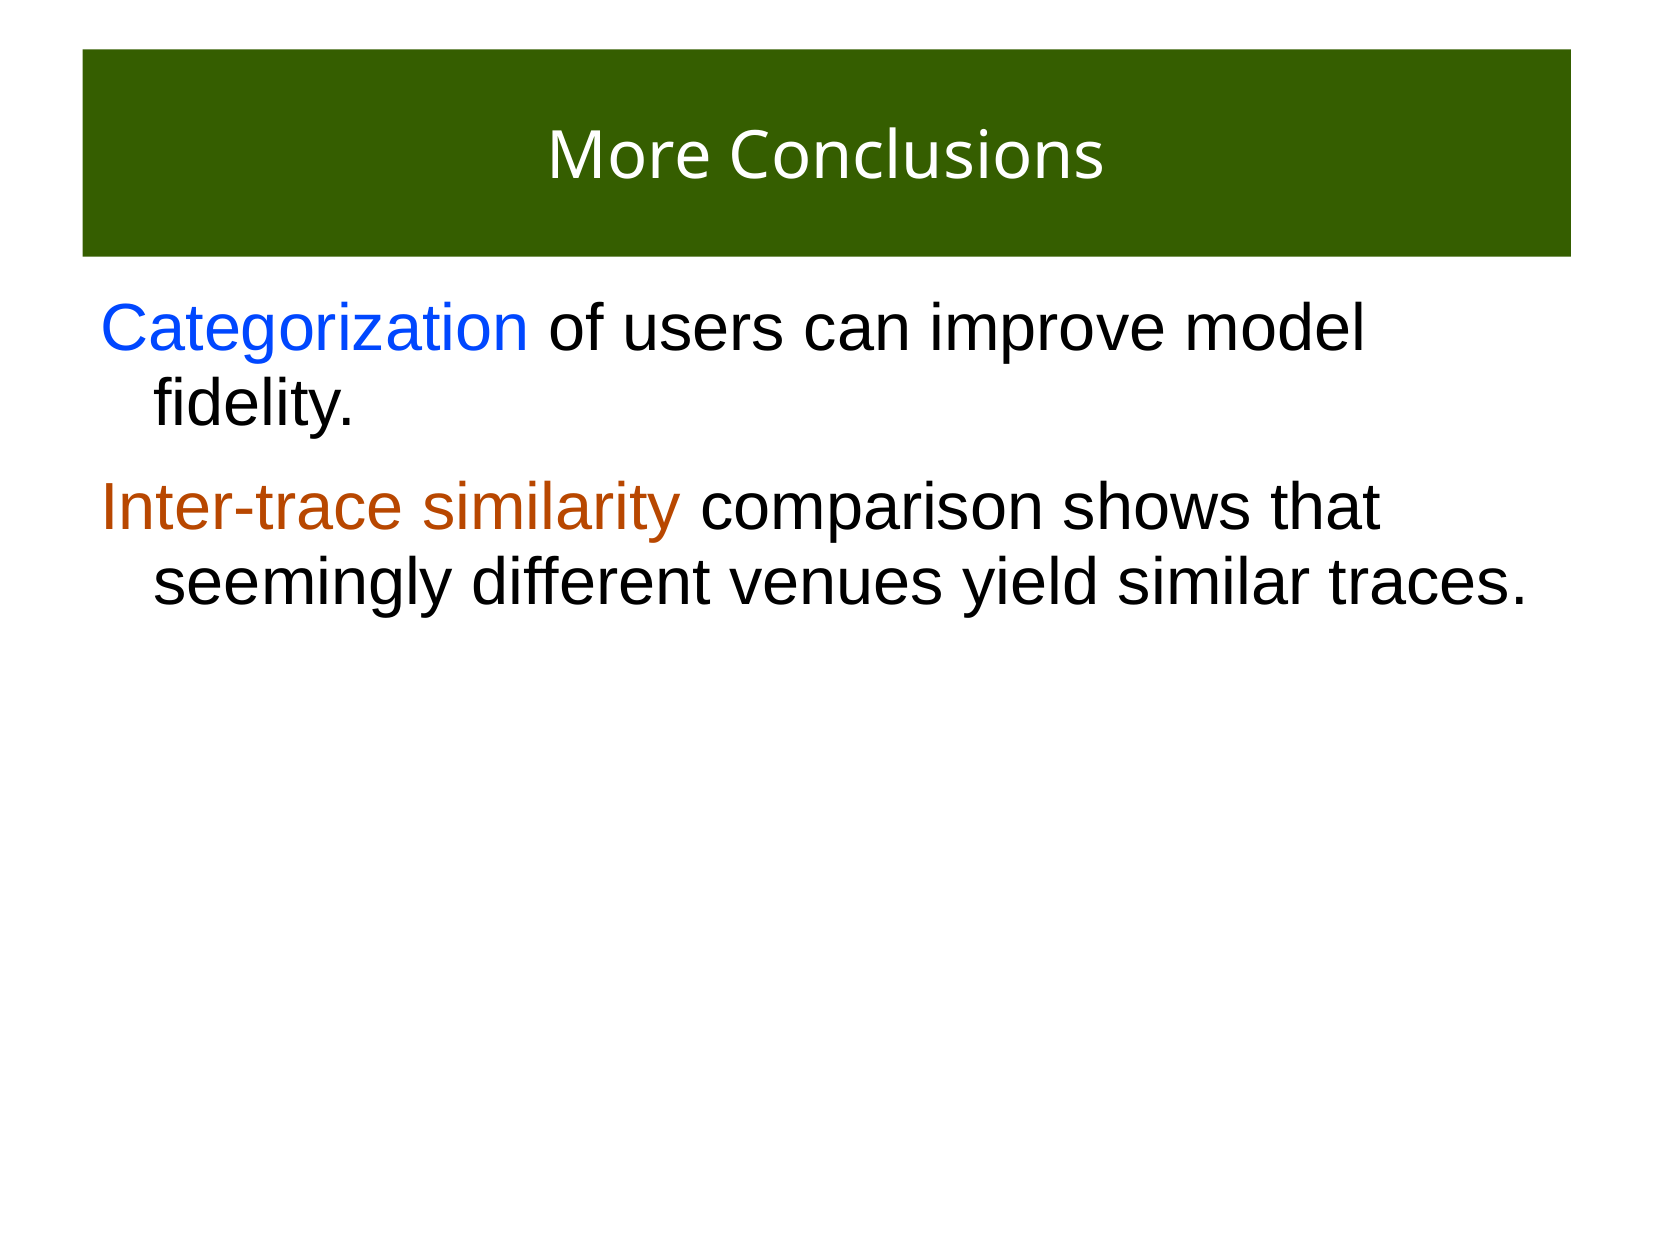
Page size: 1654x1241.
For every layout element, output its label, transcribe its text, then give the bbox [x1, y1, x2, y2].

list Categorization of users can improve model fidelity. Inter-trace similarity comparison shows that seemingly different venues yield similar traces. [82, 290, 1571, 1094]
title More Conclusions [82, 49, 1571, 257]
